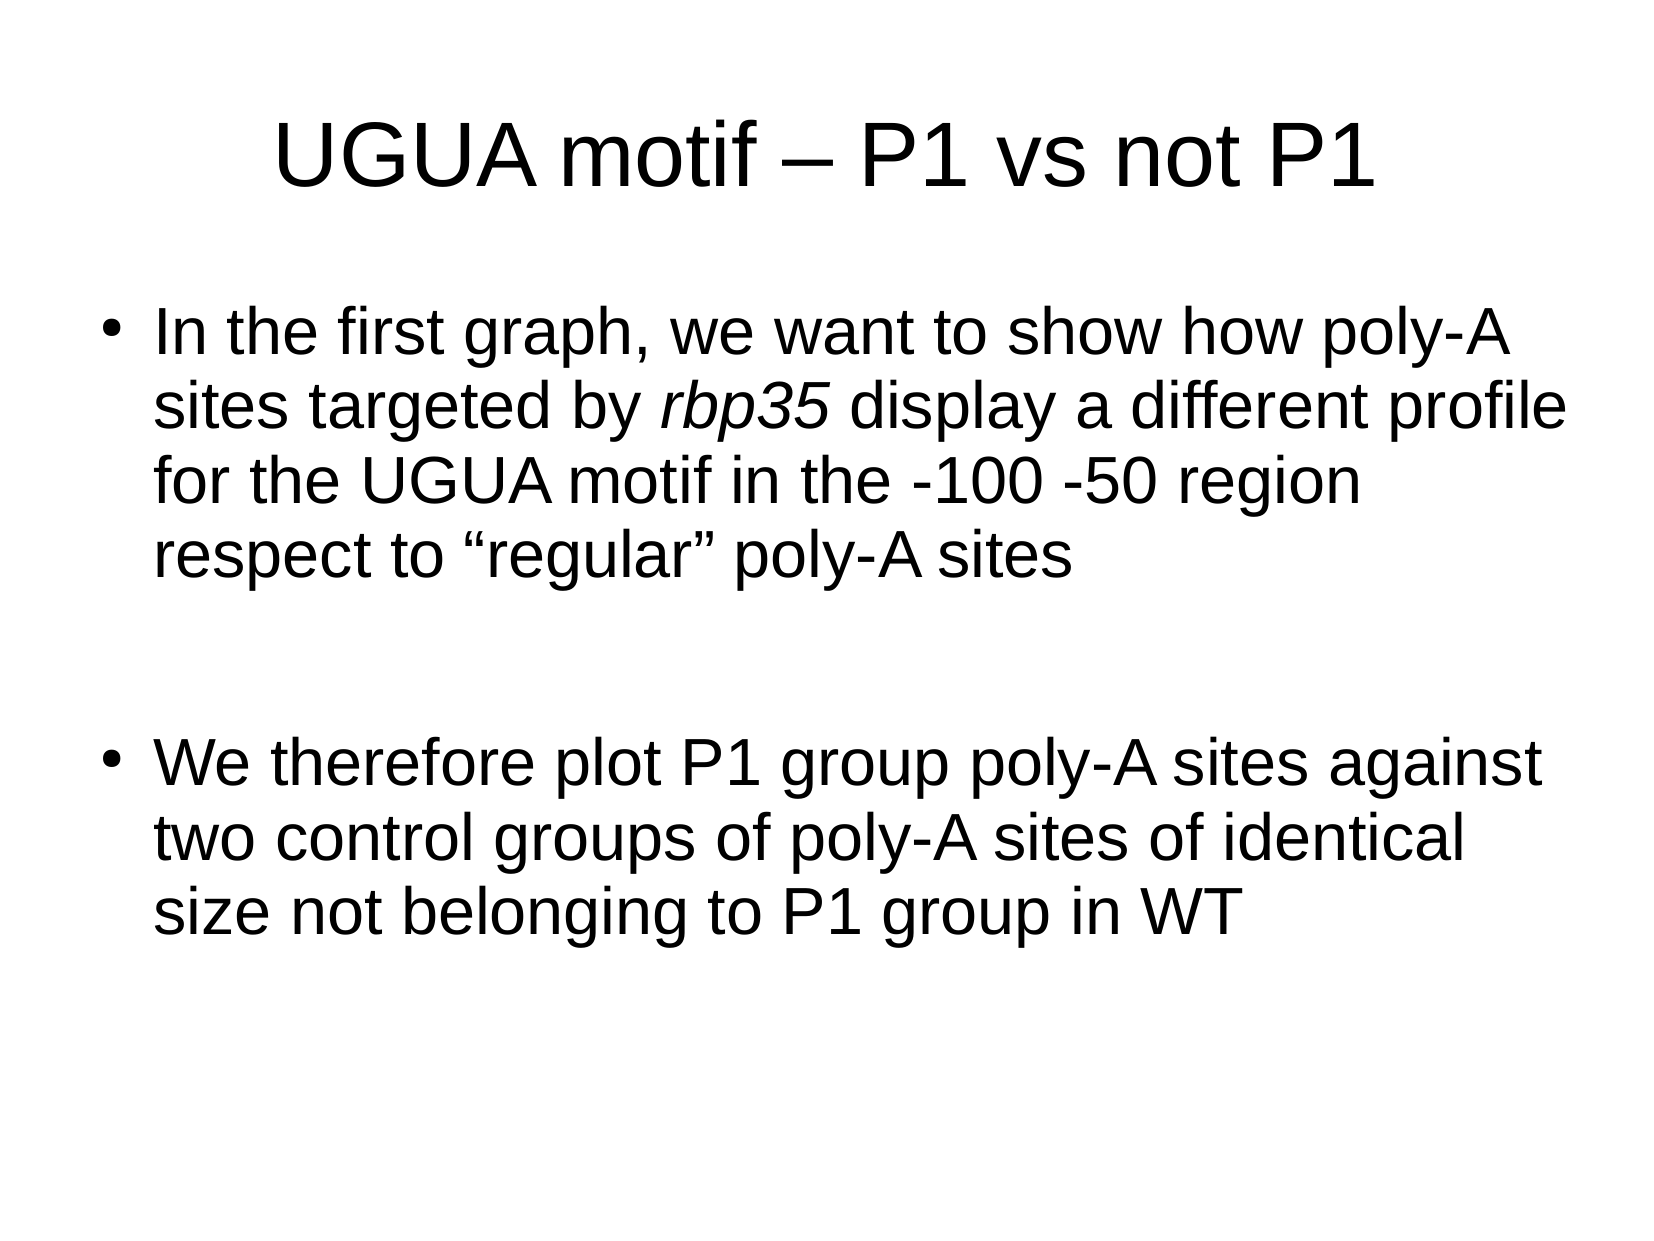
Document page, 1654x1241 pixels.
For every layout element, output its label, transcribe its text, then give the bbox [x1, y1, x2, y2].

list In the first graph, we want to show how poly-A sites targeted by rbp35 display a different profile for the UGUA motif in the -100 -50 region respect to “regular” poly-A sites We therefore plot P1 group poly-A sites against two control groups of poly-A sites of identical size not belonging to P1 group in WT [82, 290, 1571, 1010]
title UGUA motif – P1 vs not P1 [82, 49, 1571, 257]
